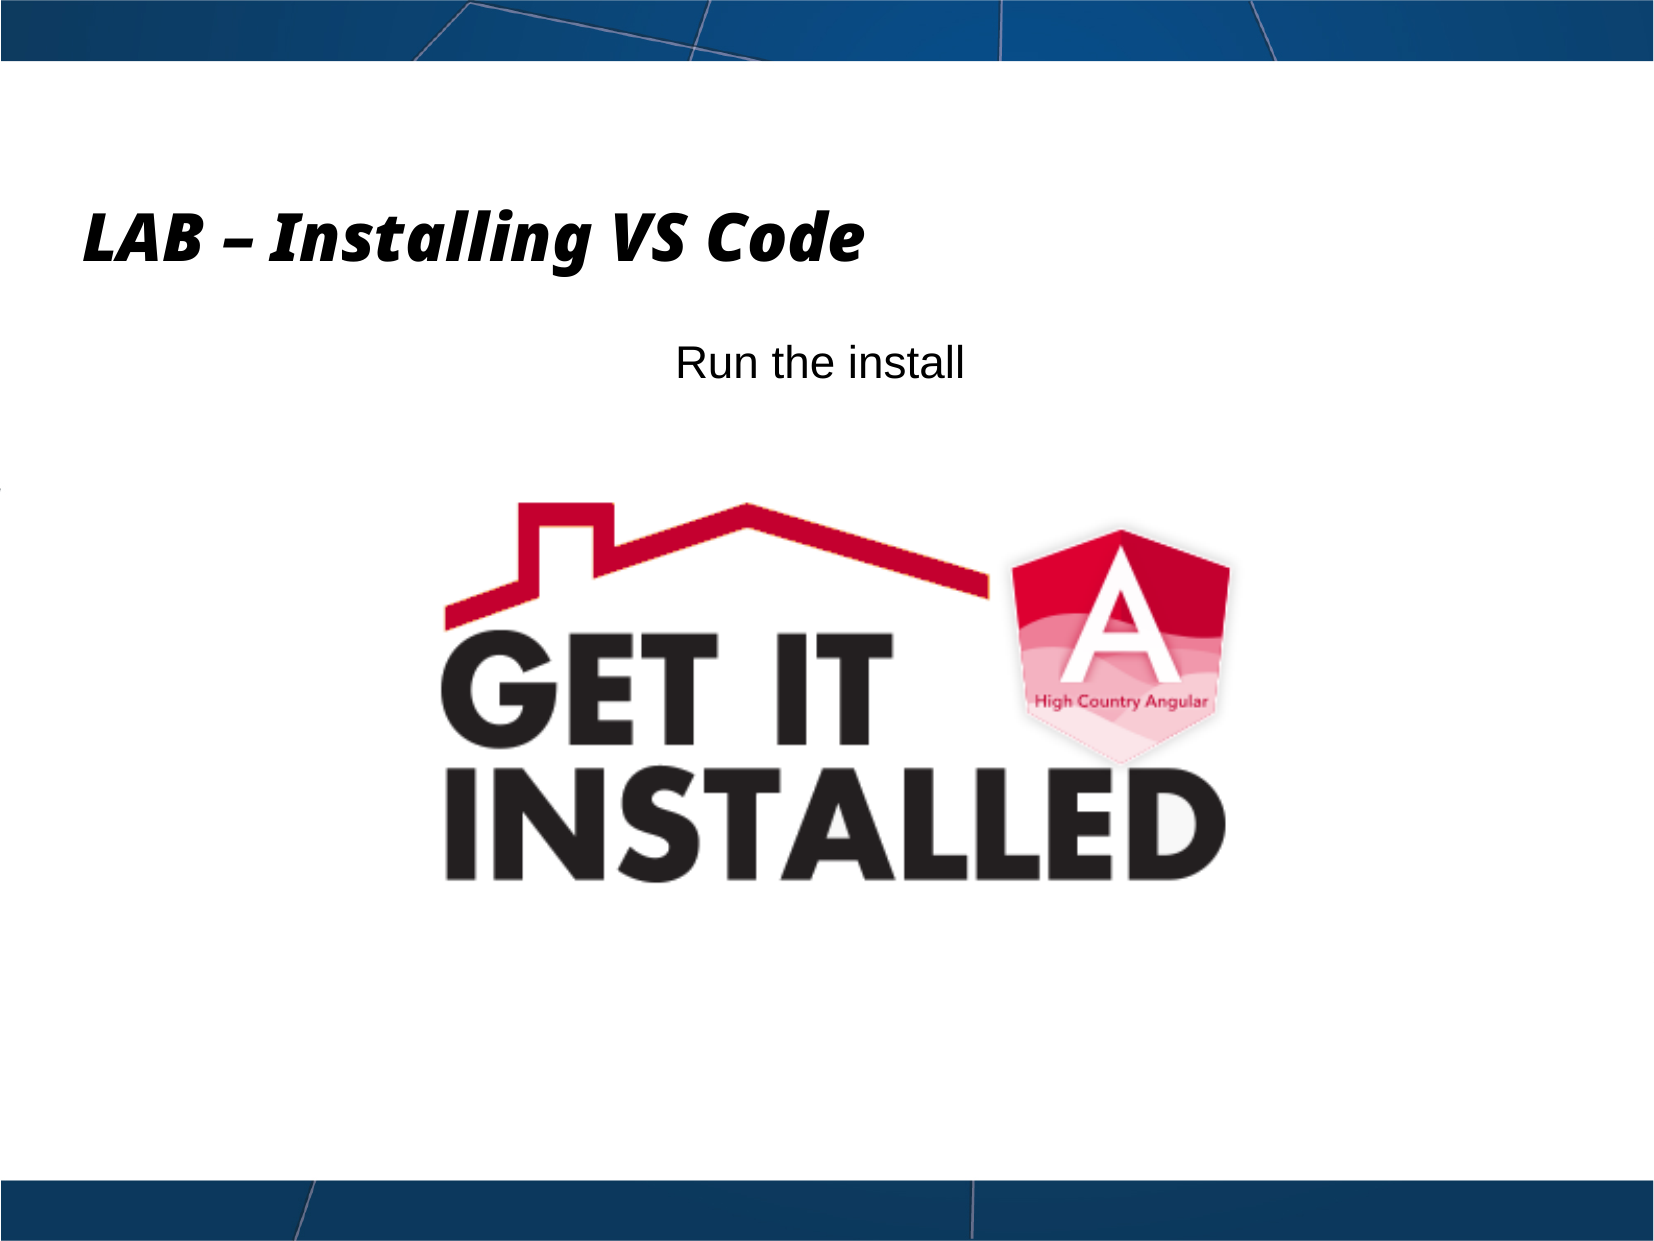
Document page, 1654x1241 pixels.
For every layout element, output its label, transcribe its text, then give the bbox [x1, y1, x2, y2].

title LAB – Installing VS Code [82, 139, 1571, 332]
list Run the install [675, 337, 1001, 389]
picture [0, 0, 1654, 1241]
